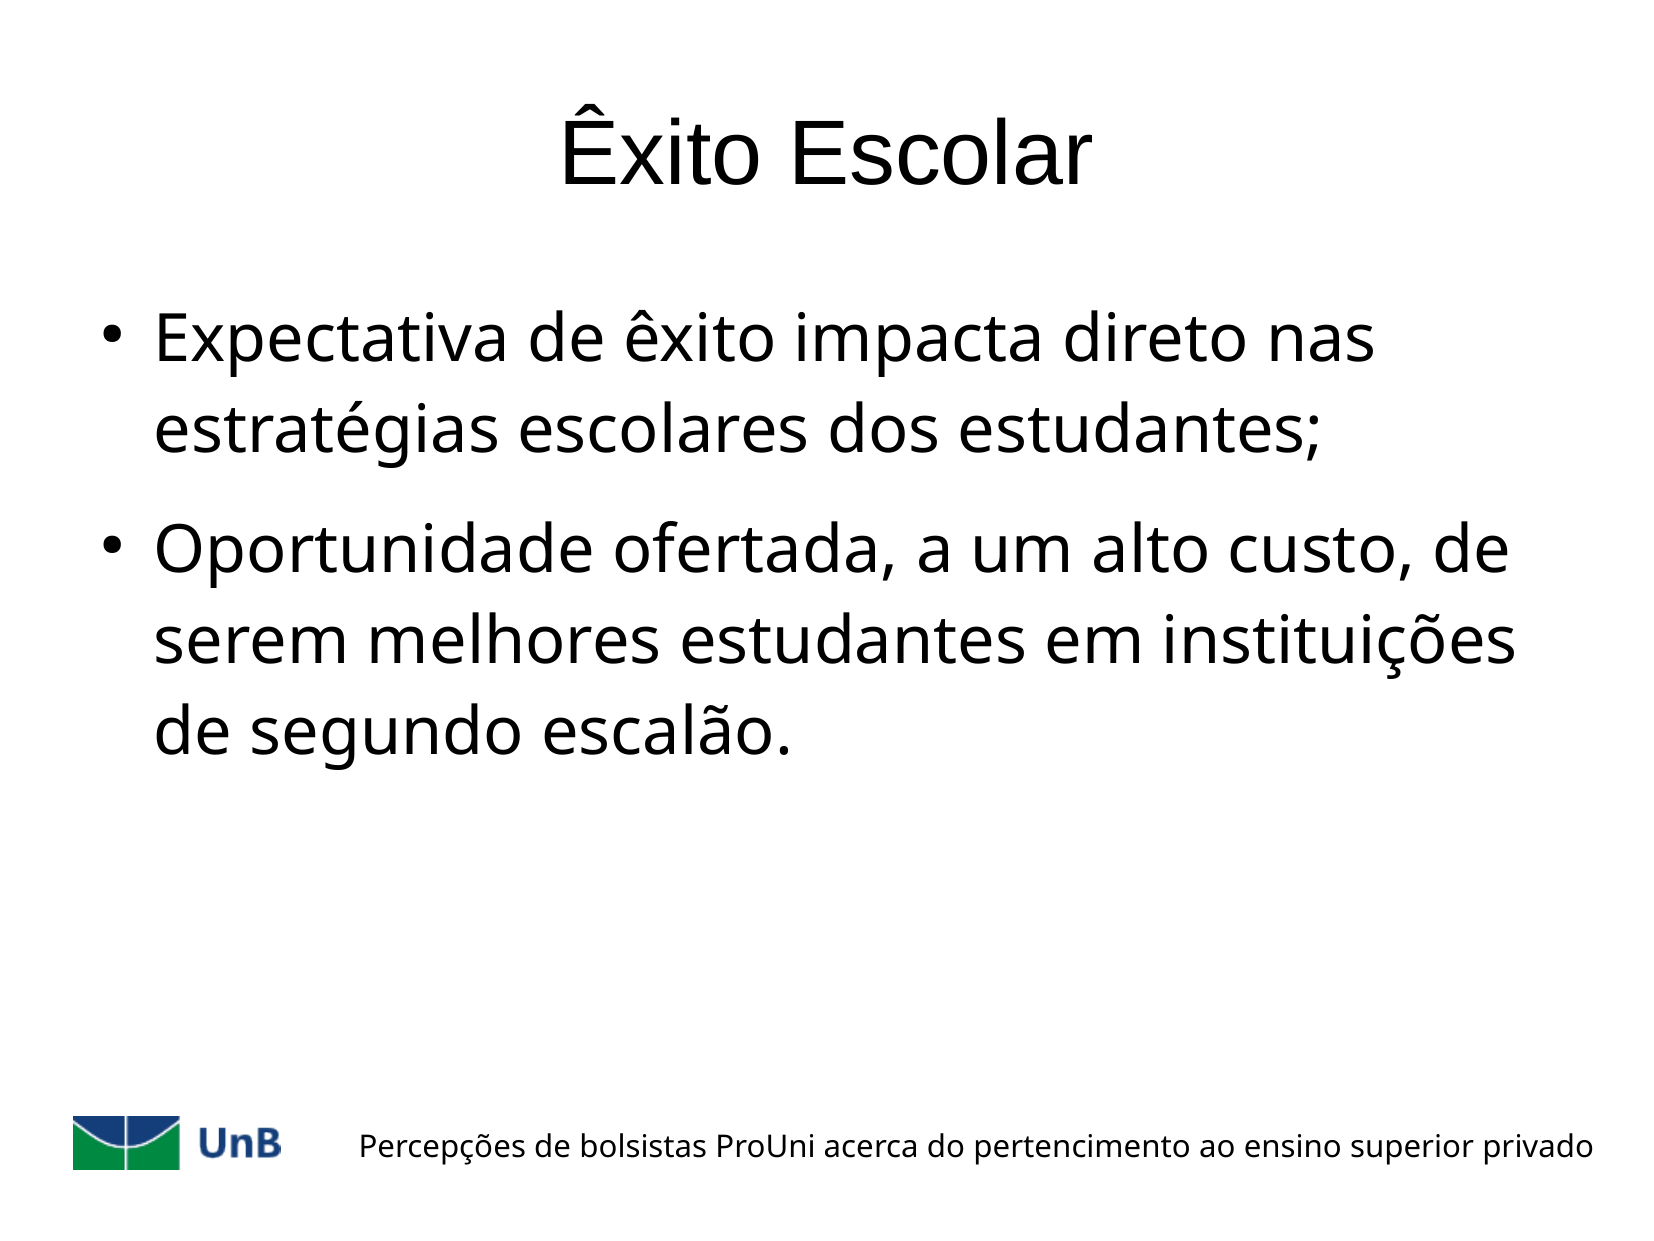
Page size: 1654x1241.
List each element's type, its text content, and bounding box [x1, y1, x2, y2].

picture [73, 1116, 281, 1170]
list Expectativa de êxito impacta direto nas estratégias escolares dos estudantes; Oportunidade ofertada, a um alto custo, de serem melhores estudantes em instituições de segundo escalão. [82, 290, 1538, 1010]
title Êxito Escolar [82, 49, 1571, 257]
text_box Percepções de bolsistas ProUni acerca do pertencimento ao ensino superior privado [343, 1116, 1554, 1166]
